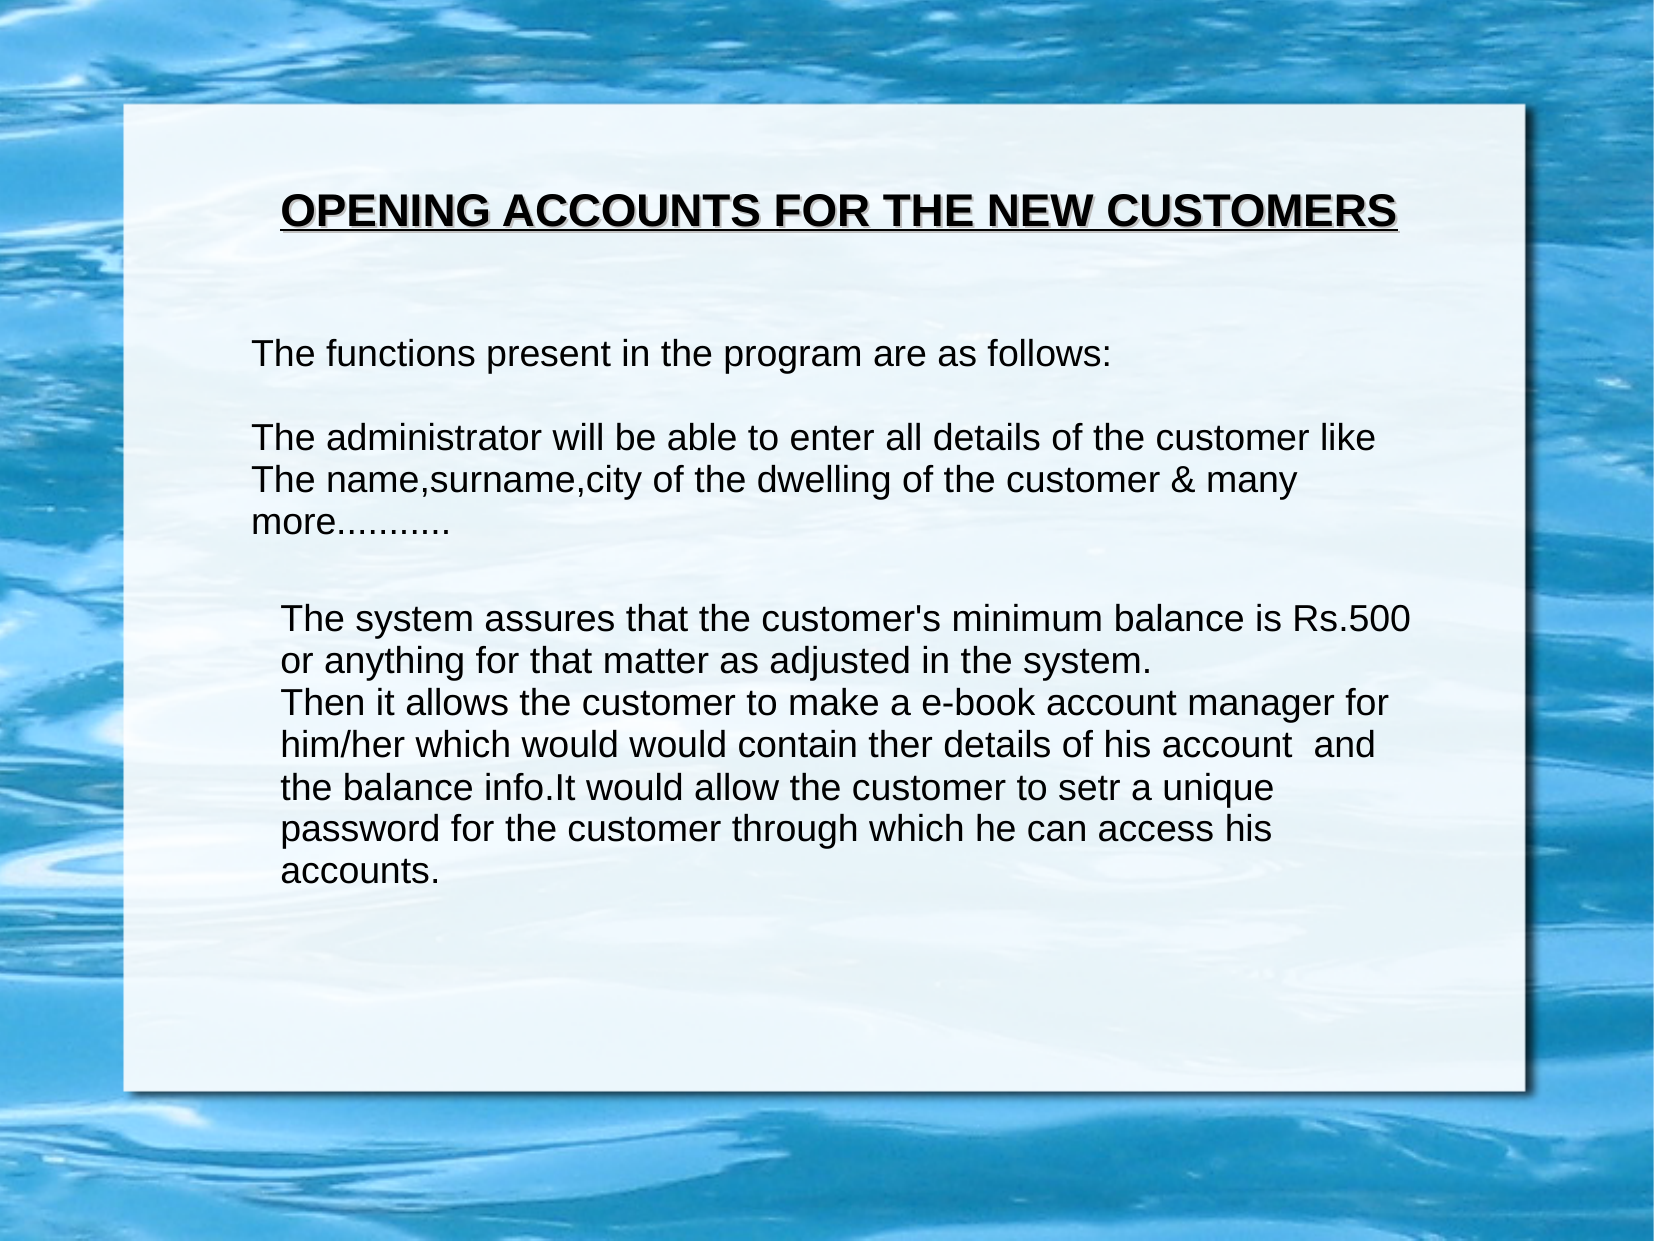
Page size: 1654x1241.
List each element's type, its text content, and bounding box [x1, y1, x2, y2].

text_box The functions present in the program are as follows: The administrator will be able to enter all details of the customer like The name,surname,city of the dwelling of the customer & many more........... [236, 324, 1418, 550]
text_box The system assures that the customer's minimum balance is Rs.500 or anything for that matter as adjusted in the system. Then it allows the customer to make a e-book account manager for him/her which would would contain ther details of his account and the balance info.It would allow the customer to setr a unique password for the customer through which he can access his accounts. [265, 590, 1447, 900]
picture [0, 0, 1654, 1241]
text_box OPENING ACCOUNTS FOR THE NEW CUSTOMERS [265, 177, 1477, 244]
